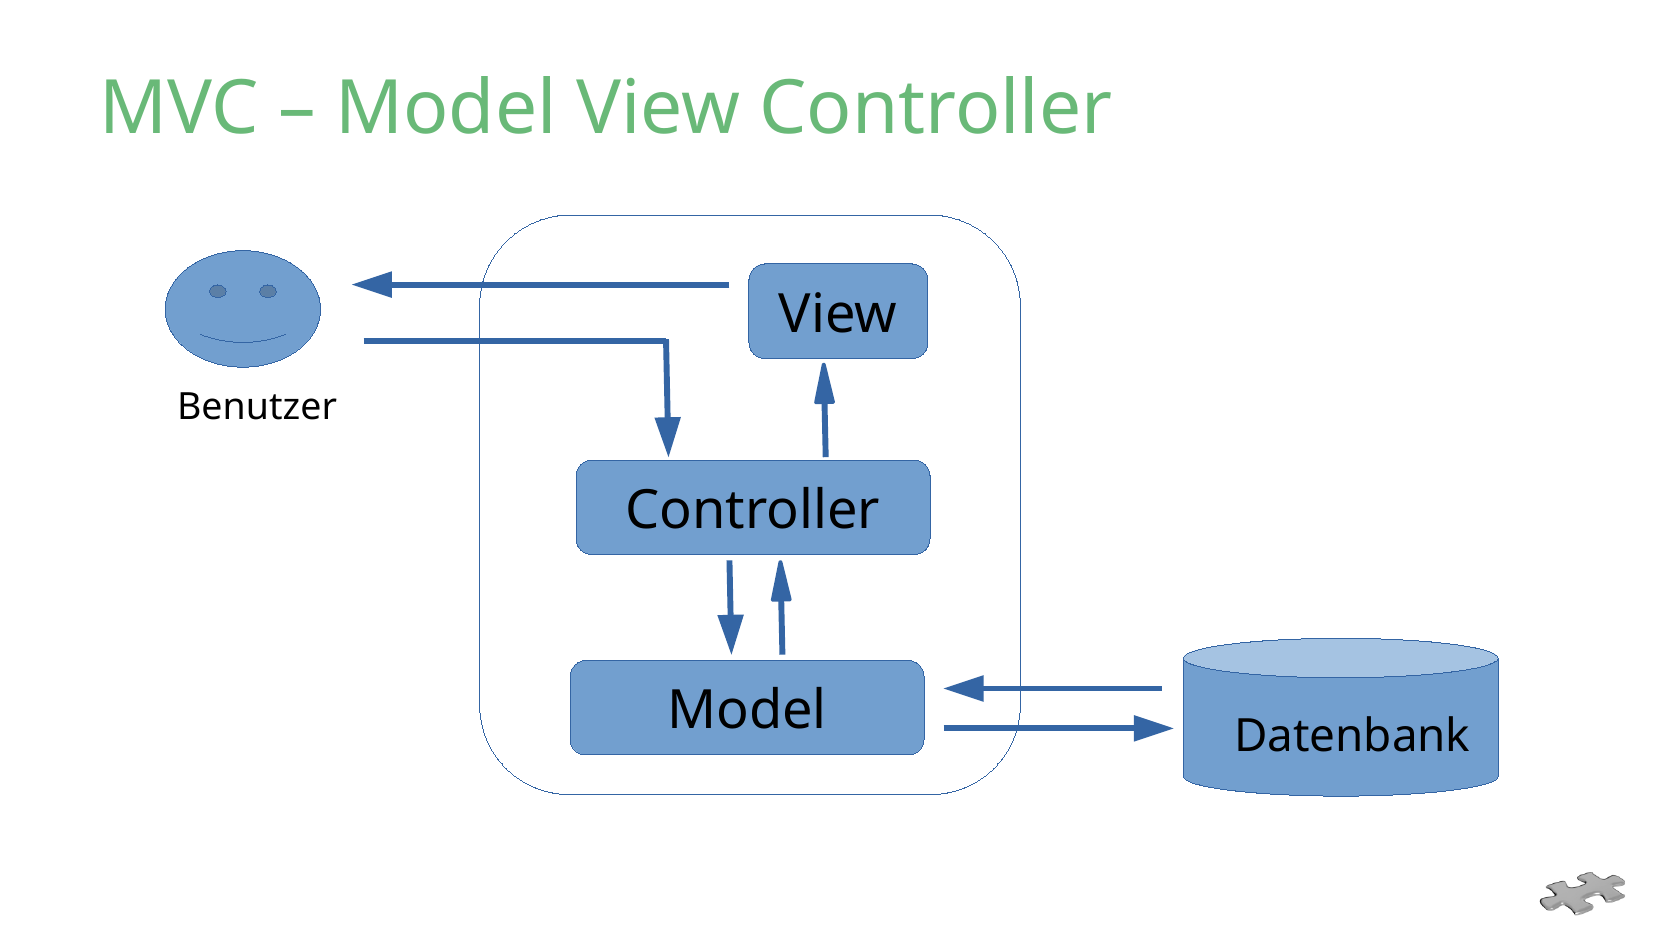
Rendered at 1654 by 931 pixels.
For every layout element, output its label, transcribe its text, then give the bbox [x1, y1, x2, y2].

text_box Controller [576, 460, 931, 555]
text_box Benutzer [171, 379, 361, 479]
text_box [165, 250, 321, 368]
title MVC – Model View Controller [99, 54, 1535, 154]
text_box View [748, 263, 928, 359]
picture [1539, 871, 1626, 916]
text_box Model [570, 660, 925, 755]
text_box Datenbank [1228, 702, 1524, 802]
text_box [1183, 659, 1499, 791]
